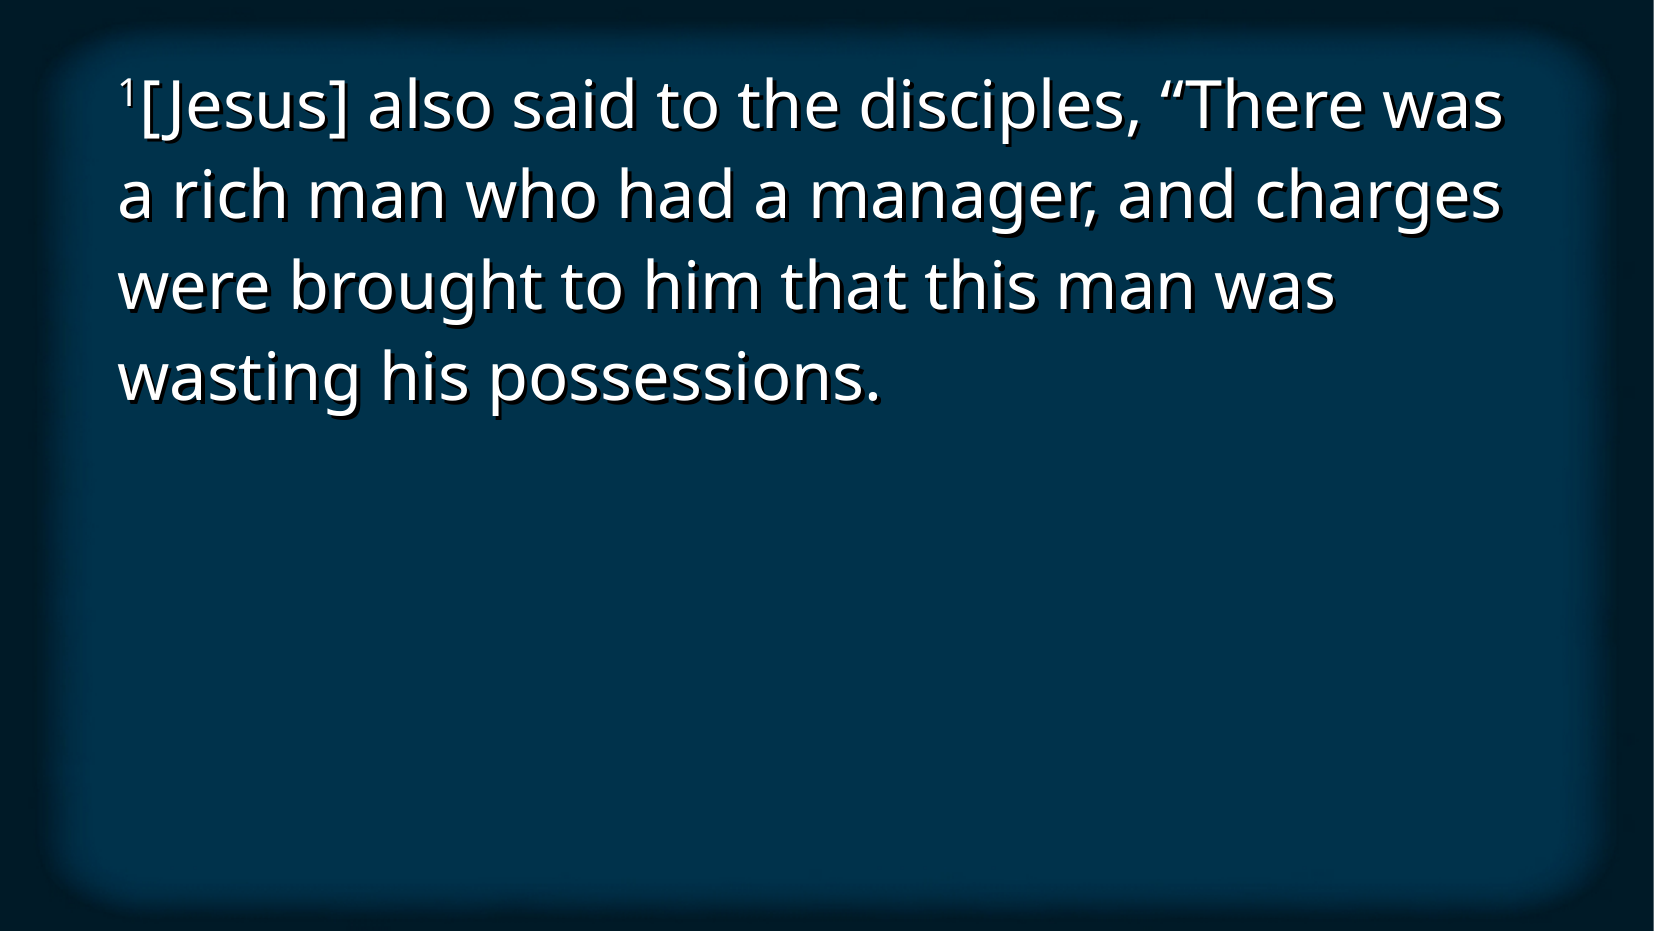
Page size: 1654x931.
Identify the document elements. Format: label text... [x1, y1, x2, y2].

text_box 1[Jesus] also said to the disciples, “There was a rich man who had a manager, and charges were brought to him that this man was wasting his possessions. [102, 49, 1573, 420]
picture [0, 0, 1654, 931]
